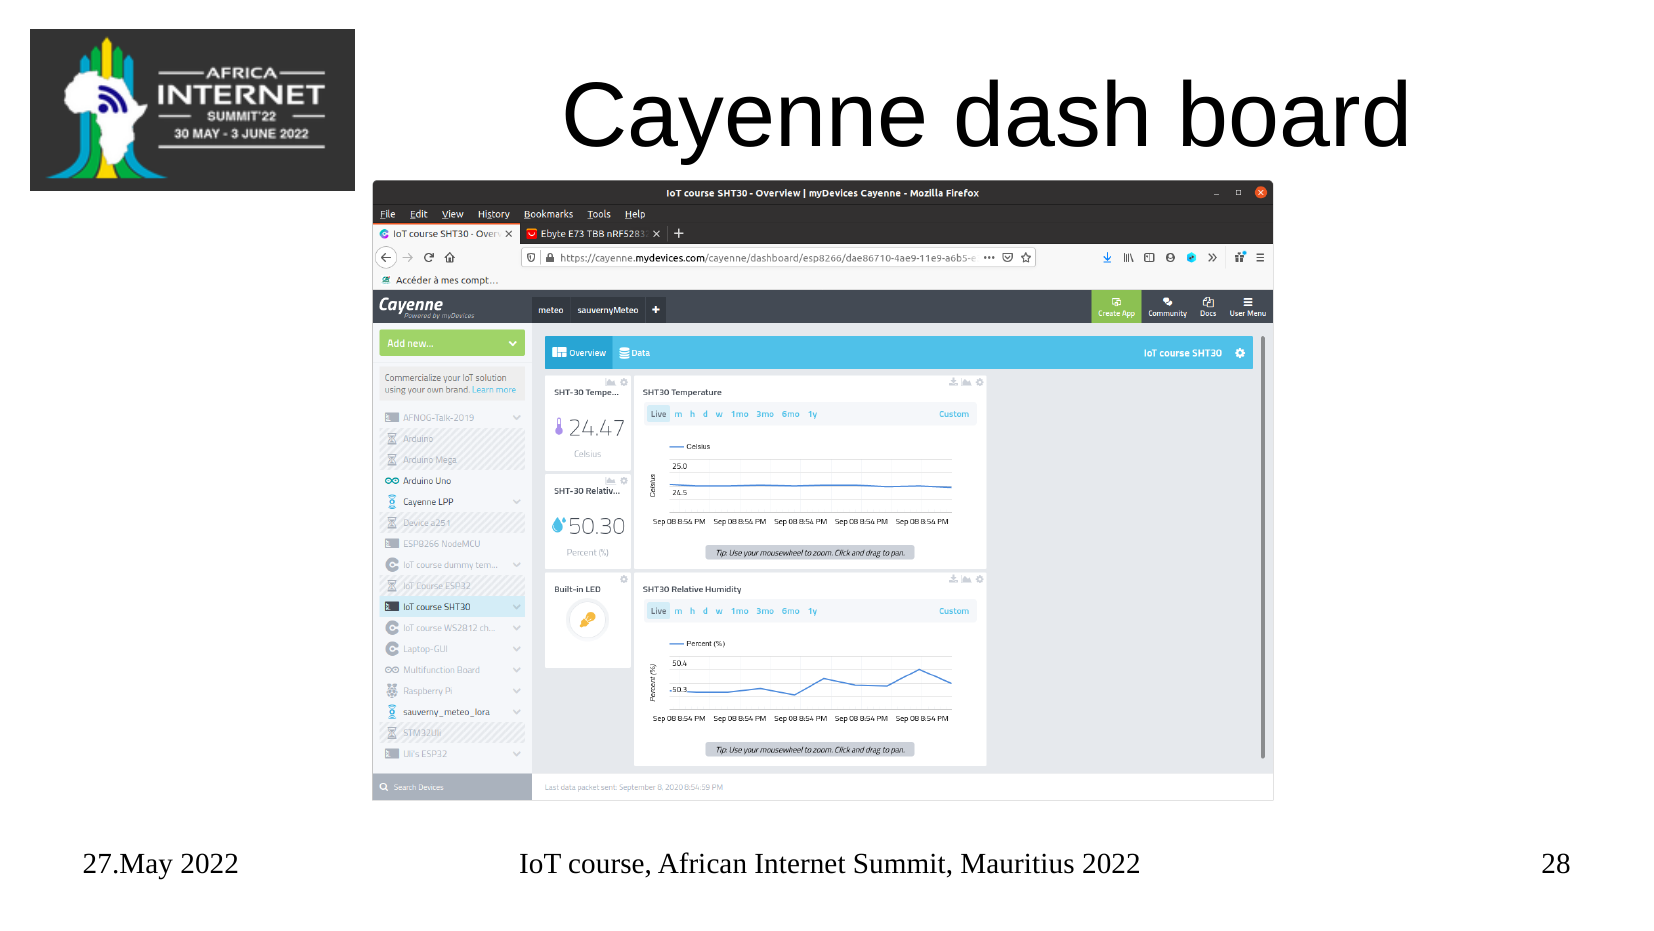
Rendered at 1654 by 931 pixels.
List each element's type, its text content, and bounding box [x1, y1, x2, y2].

picture [366, 175, 1279, 806]
title Cayenne dash board [403, 37, 1571, 193]
picture [30, 29, 355, 191]
